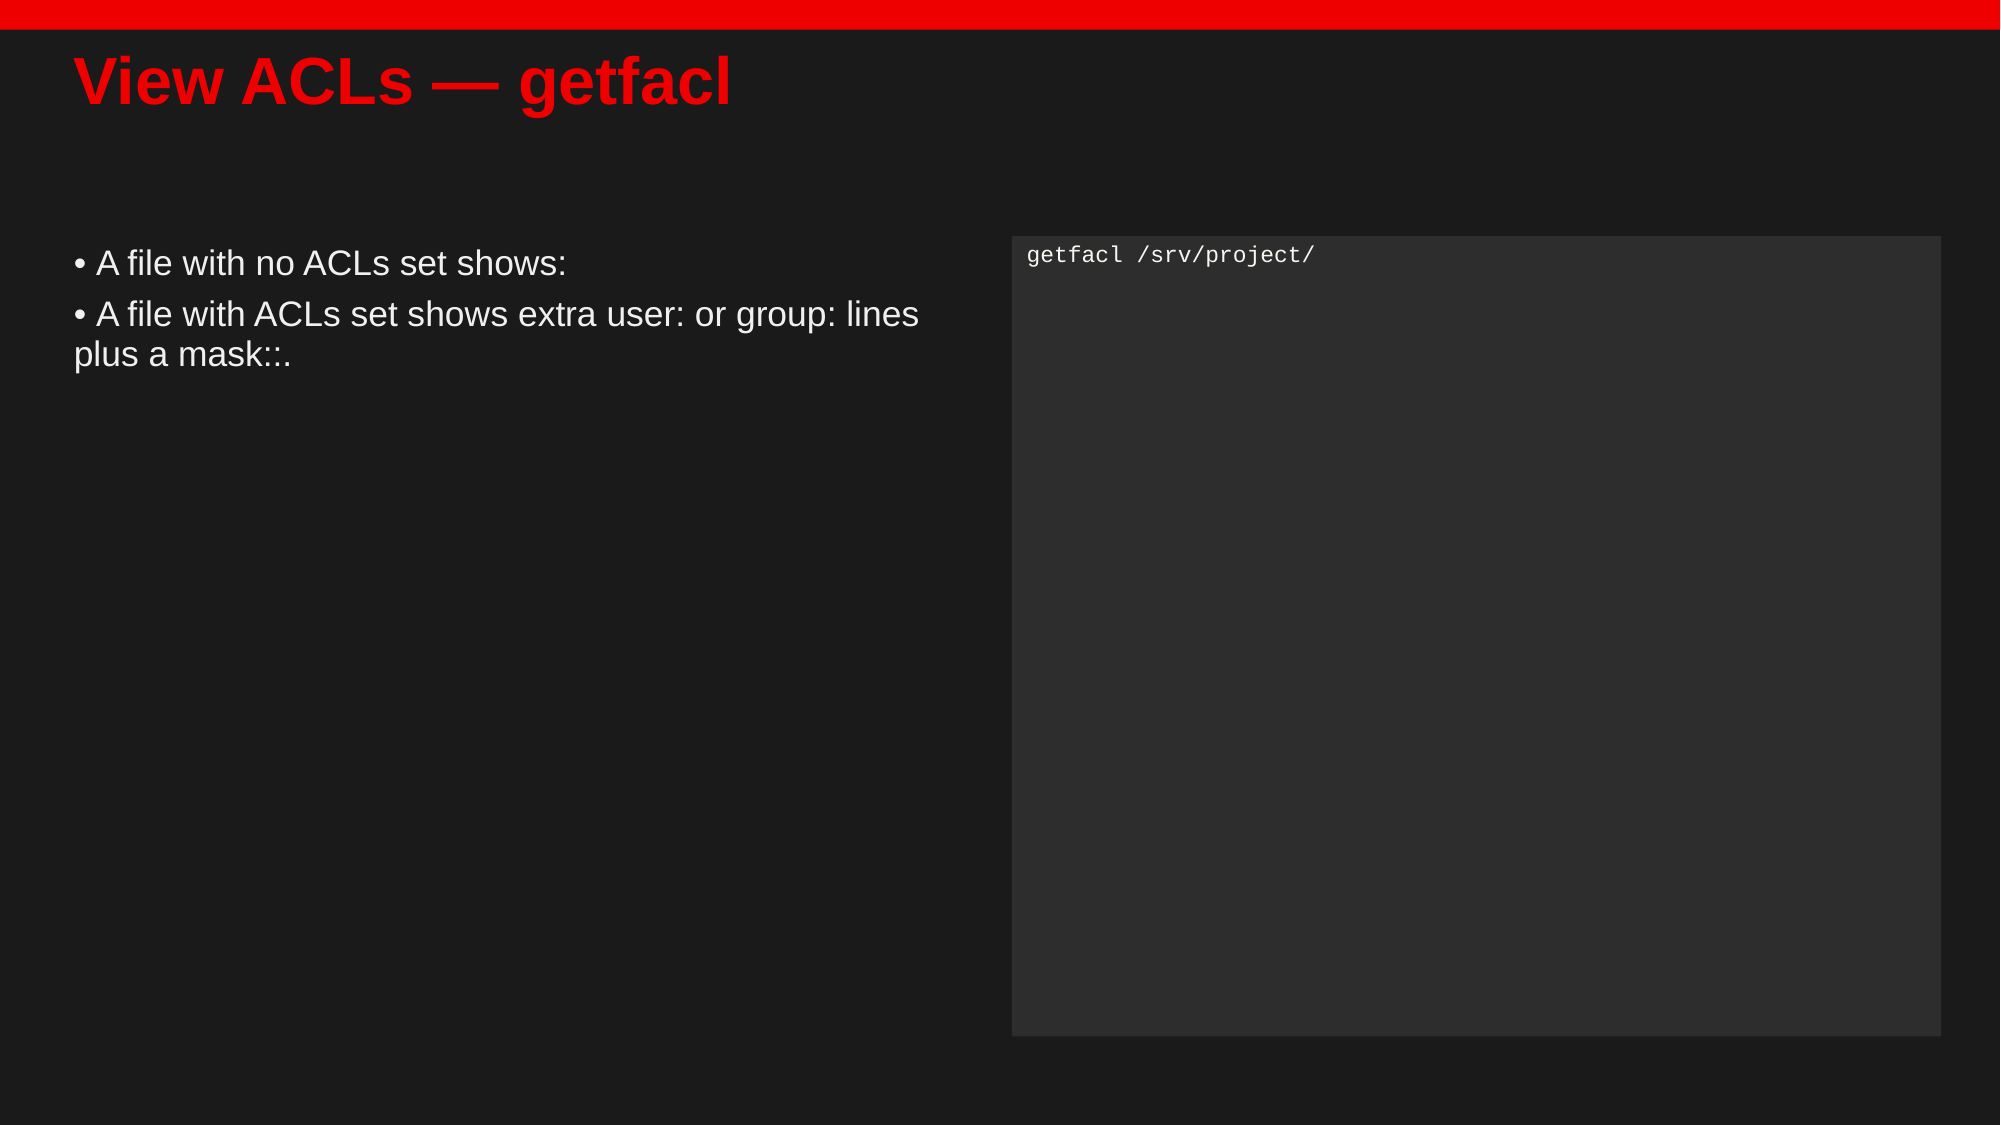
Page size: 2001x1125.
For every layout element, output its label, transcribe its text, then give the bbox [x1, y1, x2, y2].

text_box View ACLs — getfacl [59, 36, 1942, 208]
text_box • A file with no ACLs set shows: • A file with ACLs set shows extra user: or group: lines plus a mask::. [59, 236, 989, 1037]
text_box [0, 0, 2001, 30]
text_box getfacl /srv/project/ [1011, 236, 1942, 1037]
